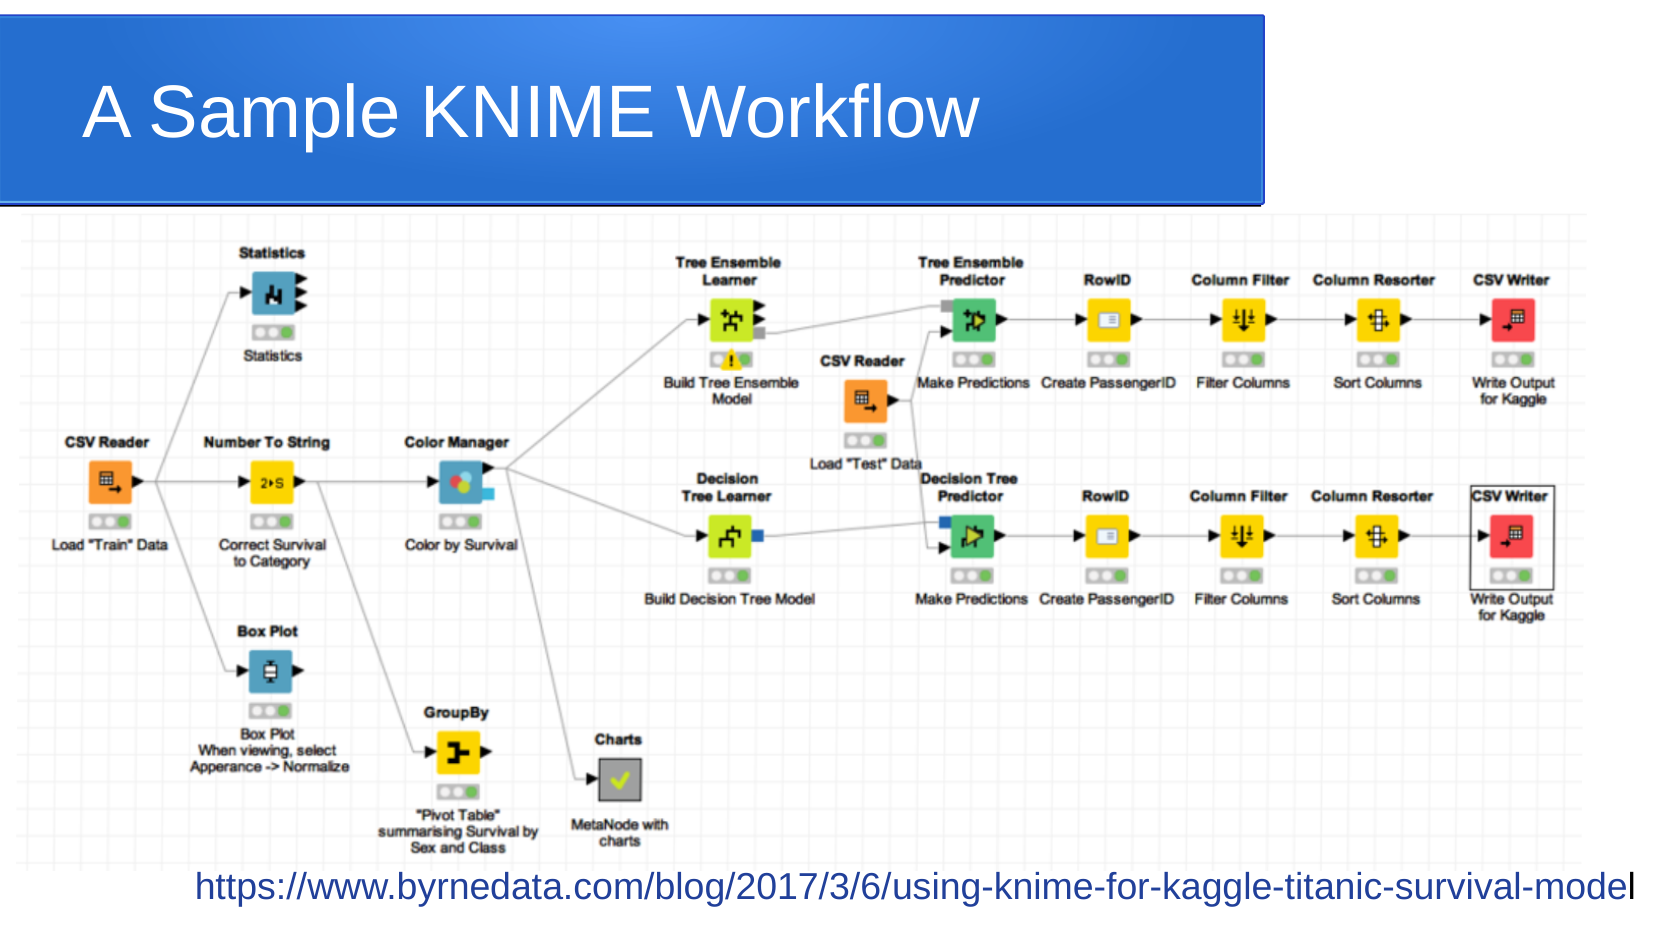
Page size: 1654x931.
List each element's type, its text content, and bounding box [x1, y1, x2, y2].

picture [15, 213, 1587, 871]
title A Sample KNIME Workflow [82, 35, 1235, 189]
text_box https://www.byrnedata.com/blog/2017/3/6/using-knime-for-kaggle-titanic-survival-model [180, 858, 1651, 916]
